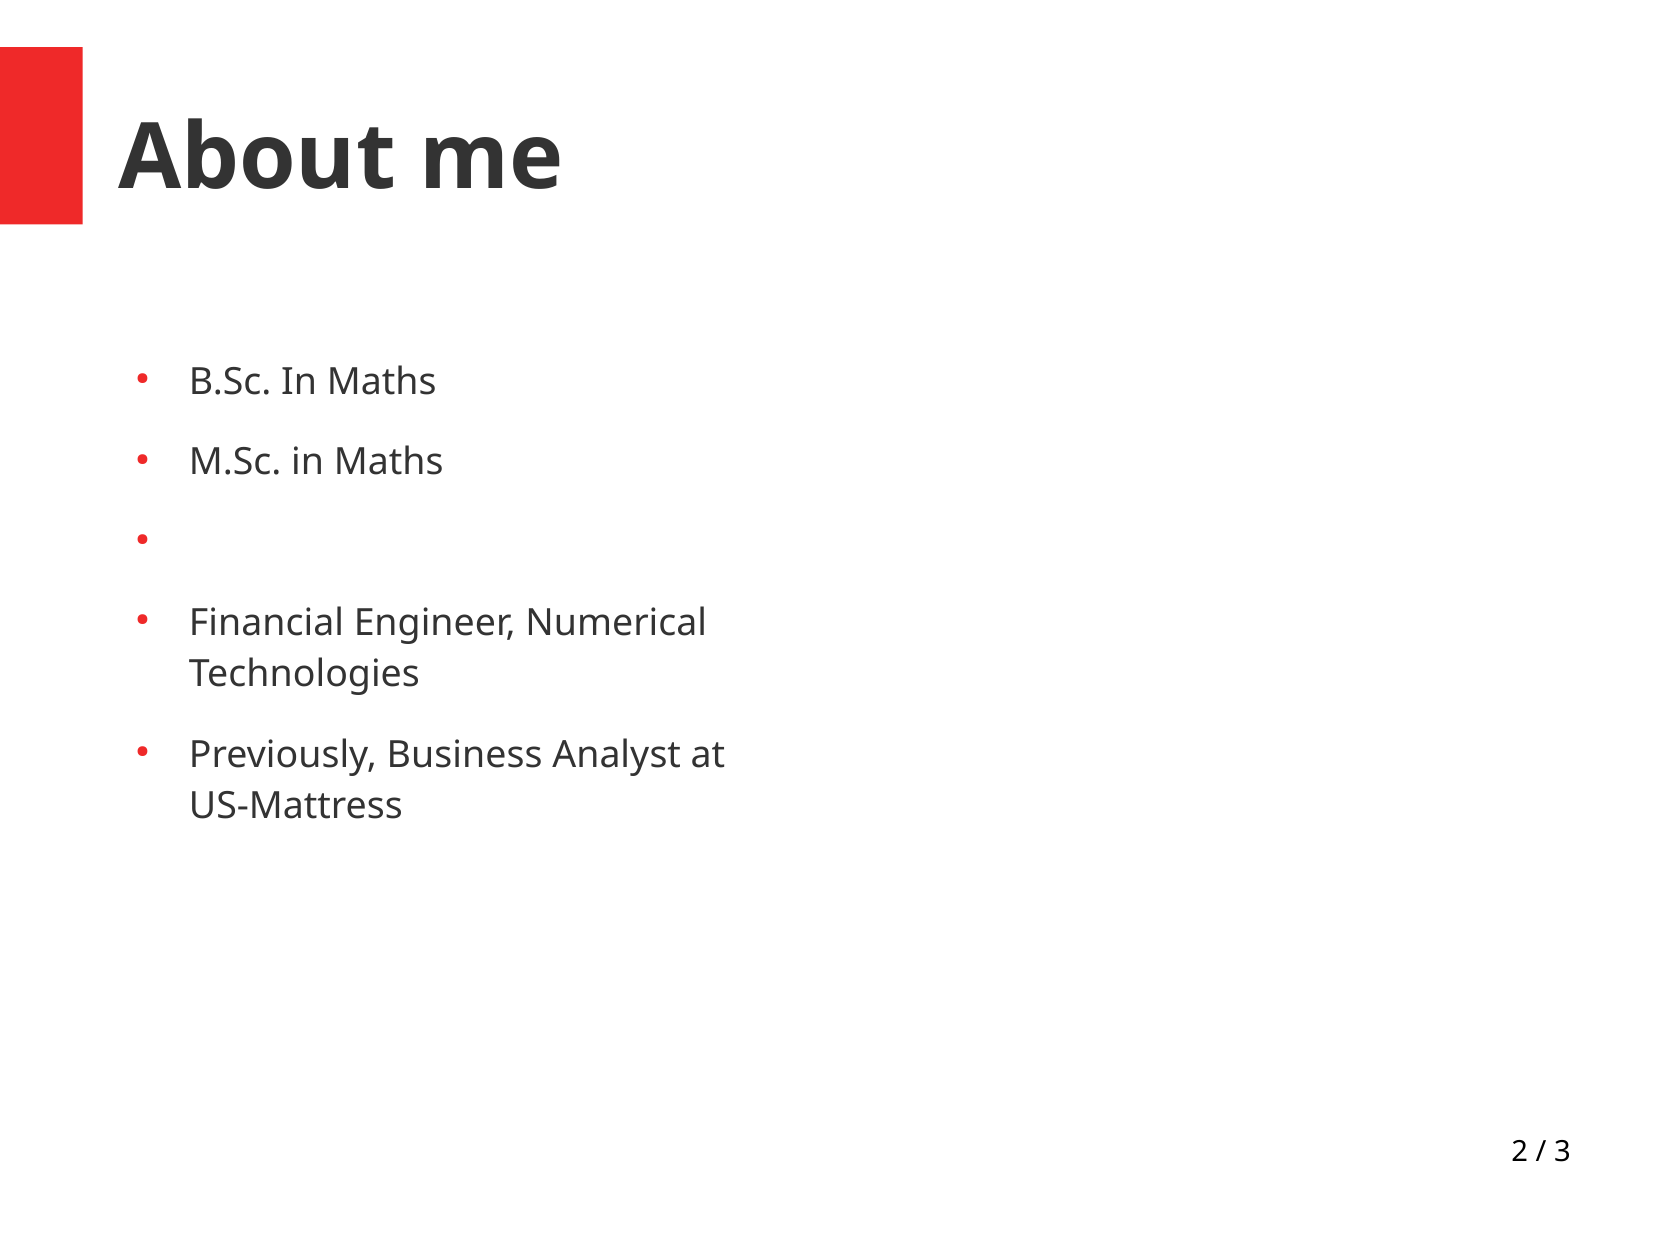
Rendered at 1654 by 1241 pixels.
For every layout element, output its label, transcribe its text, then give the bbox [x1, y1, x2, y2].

list B.Sc. In Maths M.Sc. in Maths Financial Engineer, Numerical Technologies Previously, Business Analyst at US-Mattress [118, 354, 810, 1074]
title About me [118, 49, 1571, 257]
